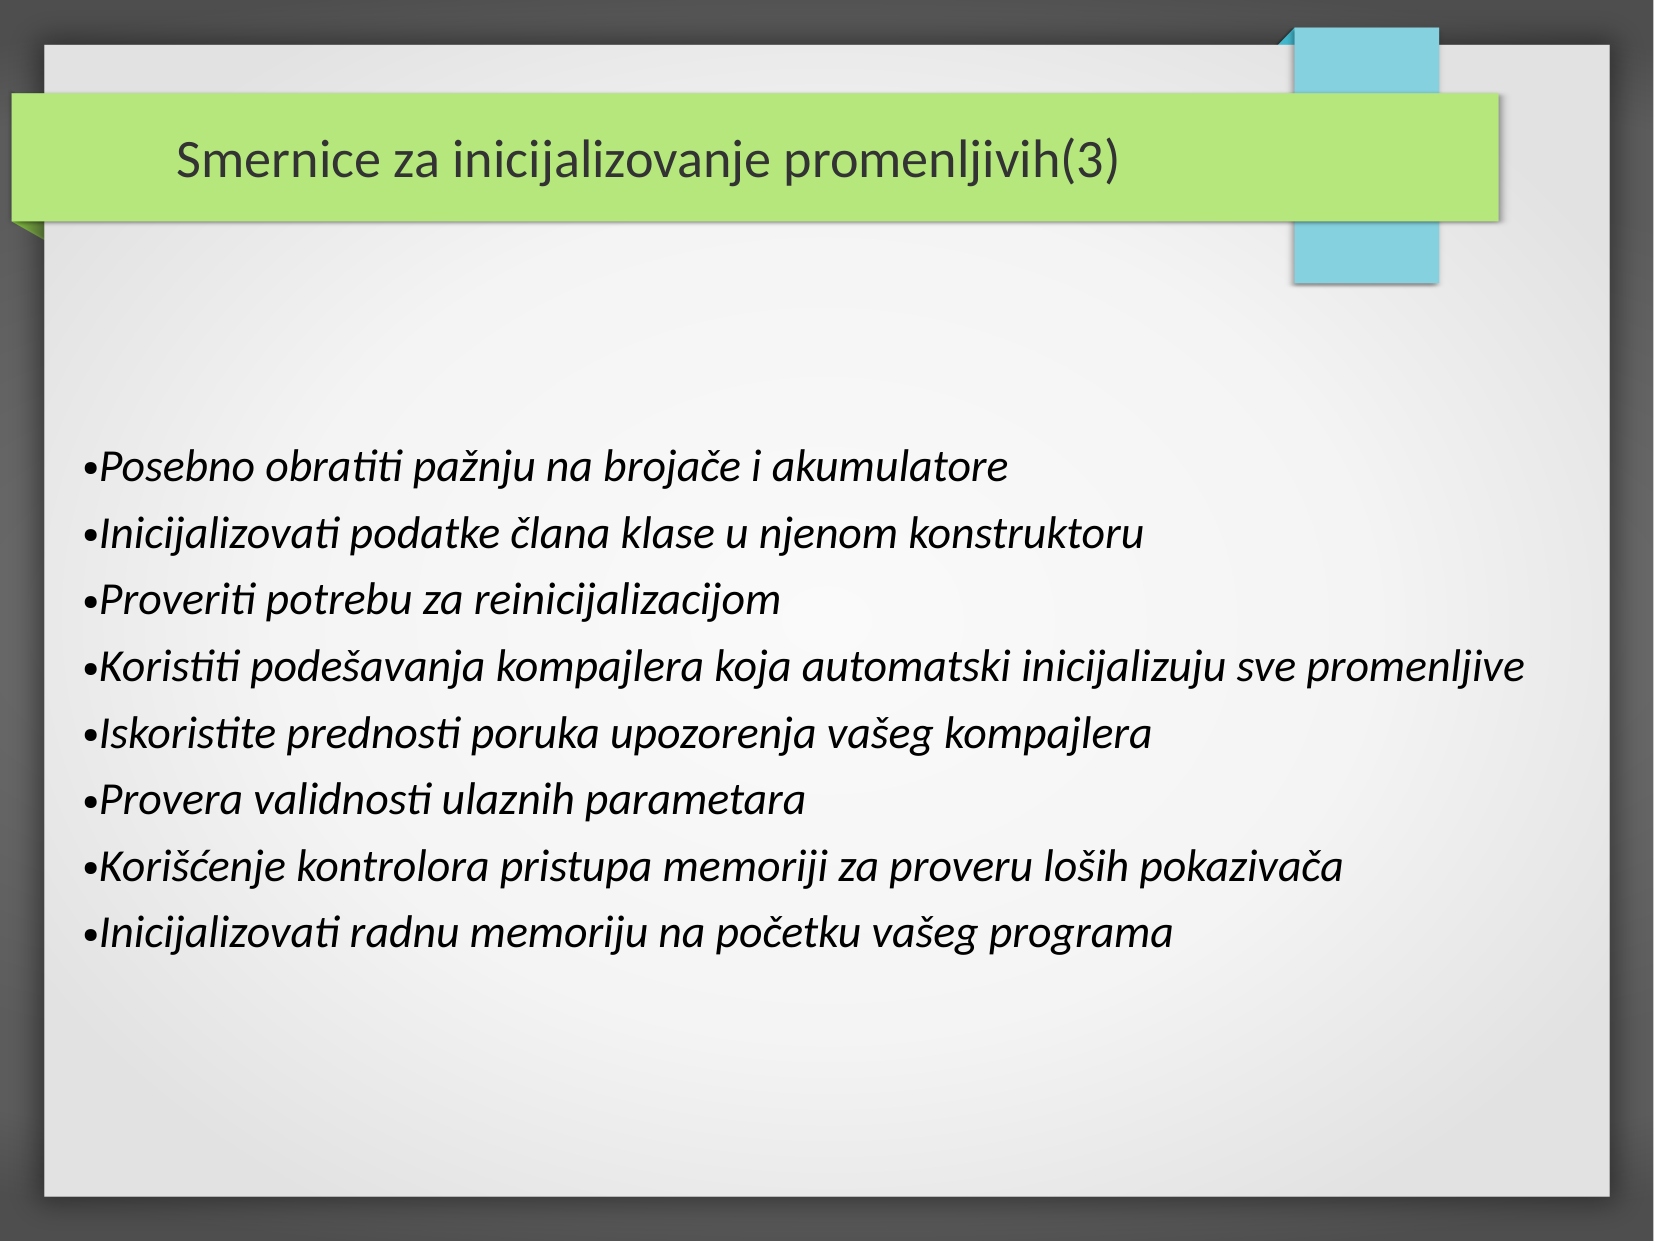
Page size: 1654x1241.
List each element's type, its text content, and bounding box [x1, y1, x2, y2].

picture [0, 0, 1654, 1241]
subtitle Posebno obratiti pažnju na brojače i akumulatore Inicijalizovati podatke člana klase u njenom konstruktoru Proveriti potrebu za reinicijalizacijom Koristiti podešavanja kompajlera koja automatski inicijalizuju sve promenljive Iskoristite prednosti poruka upozorenja vašeg kompajlera Provera validnosti ulaznih parametara Korišćenje kontrolora pristupa memoriji za proveru loših pokazivača Inicijalizovati radnu memoriju na početku vašeg programa [82, 343, 1538, 1063]
title Smernice za inicijalizovanje promenljivih(3) [70, 91, 1229, 228]
